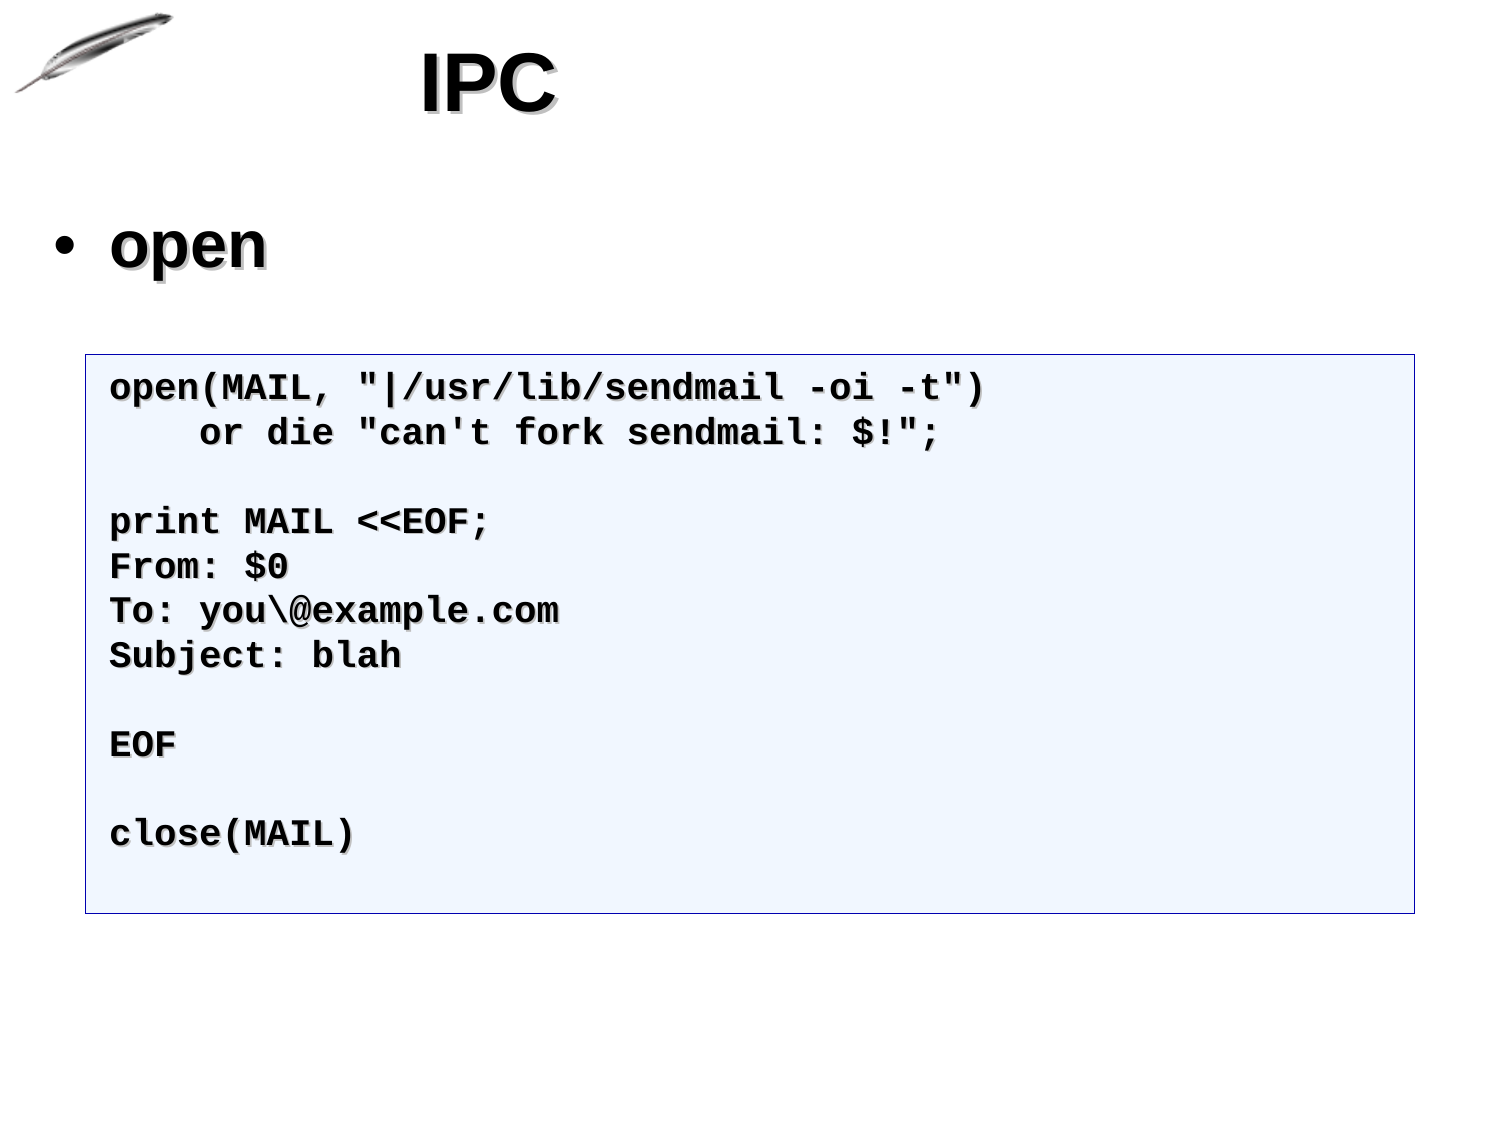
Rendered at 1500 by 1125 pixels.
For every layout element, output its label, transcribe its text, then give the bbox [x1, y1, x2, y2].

text_box open(MAIL, "|/usr/lib/sendmail -oi -t") or die "can't fork sendmail: $!"; print MAIL <<EOF; From: $0 To: you\@example.com Subject: blah EOF close(MAIL) [85, 354, 1415, 914]
list open [53, 207, 1447, 1084]
title IPC [419, 0, 1459, 176]
picture [11, 11, 179, 95]
